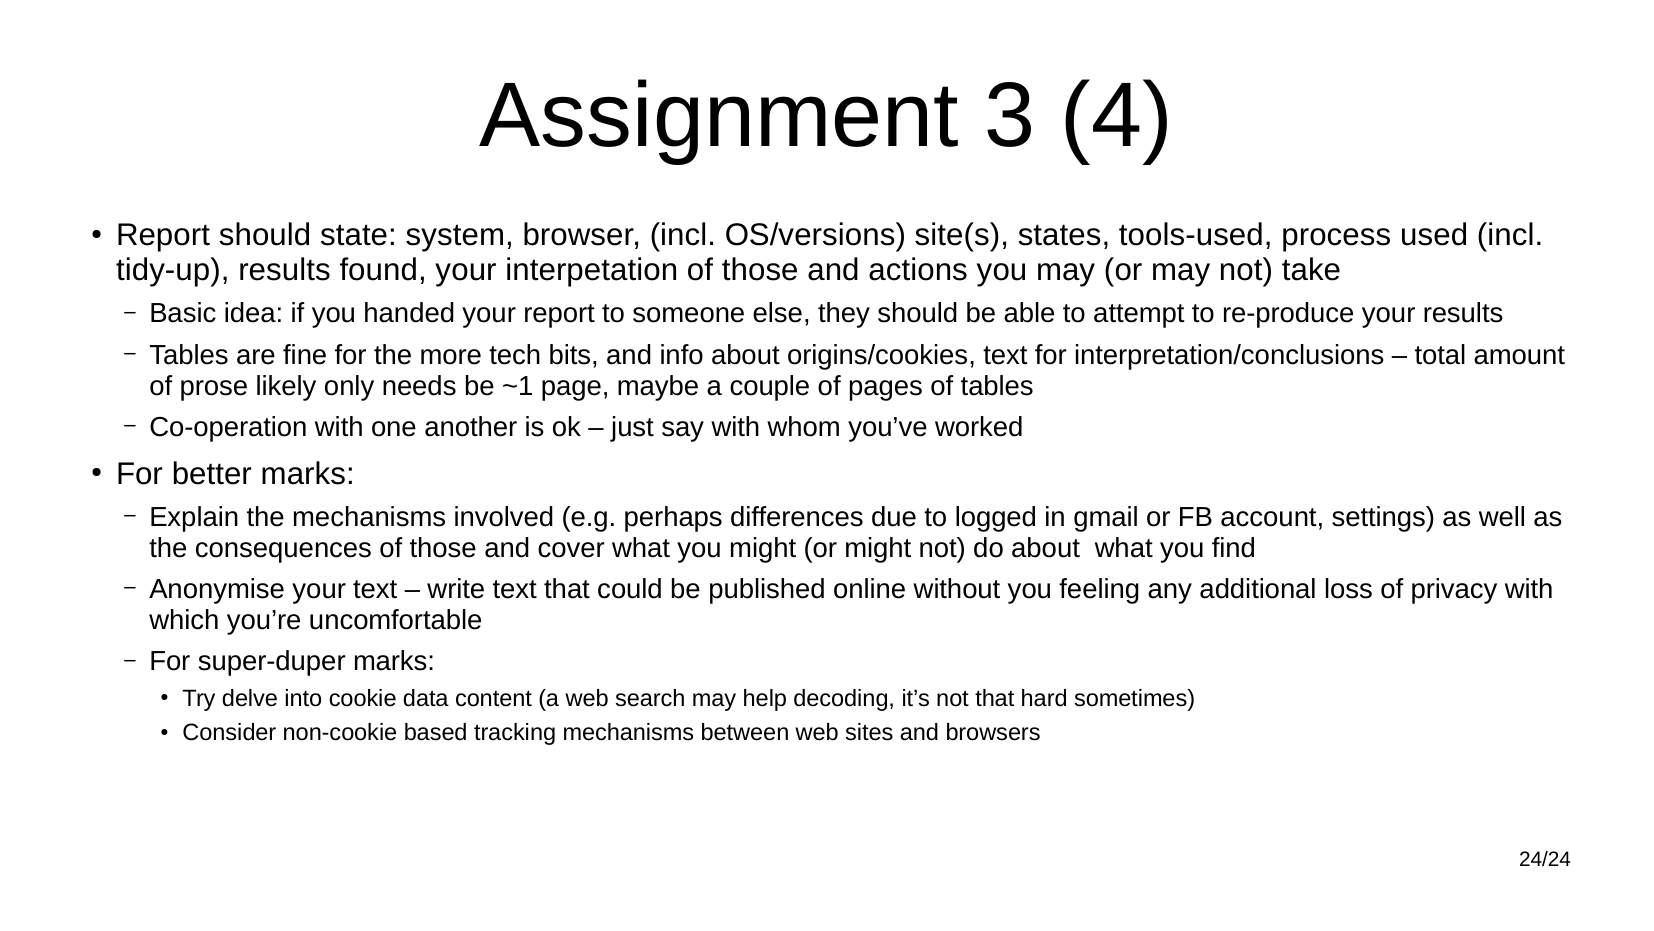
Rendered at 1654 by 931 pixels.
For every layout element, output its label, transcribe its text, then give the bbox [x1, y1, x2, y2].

list Report should state: system, browser, (incl. OS/versions) site(s), states, tools-used, process used (incl. tidy-up), results found, your interpetation of those and actions you may (or may not) take Basic idea: if you handed your report to someone else, they should be able to attempt to re-produce your results Tables are fine for the more tech bits, and info about origins/cookies, text for interpretation/conclusions – total amount of prose likely only needs be ~1 page, maybe a couple of pages of tables Co-operation with one another is ok – just say with whom you’ve worked For better marks: Explain the mechanisms involved (e.g. perhaps differences due to logged in gmail or FB account, settings) as well as the consequences of those and cover what you might (or might not) do about what you find Anonymise your text – write text that could be published online without you feeling any additional loss of privacy with which you’re uncomfortable For super-duper marks: Try delve into cookie data content (a web search may help decoding, it’s not that hard sometimes) Consider non-cookie based tracking mechanisms between web sites and browsers [82, 217, 1571, 758]
title Assignment 3 (4) [82, 37, 1571, 193]
